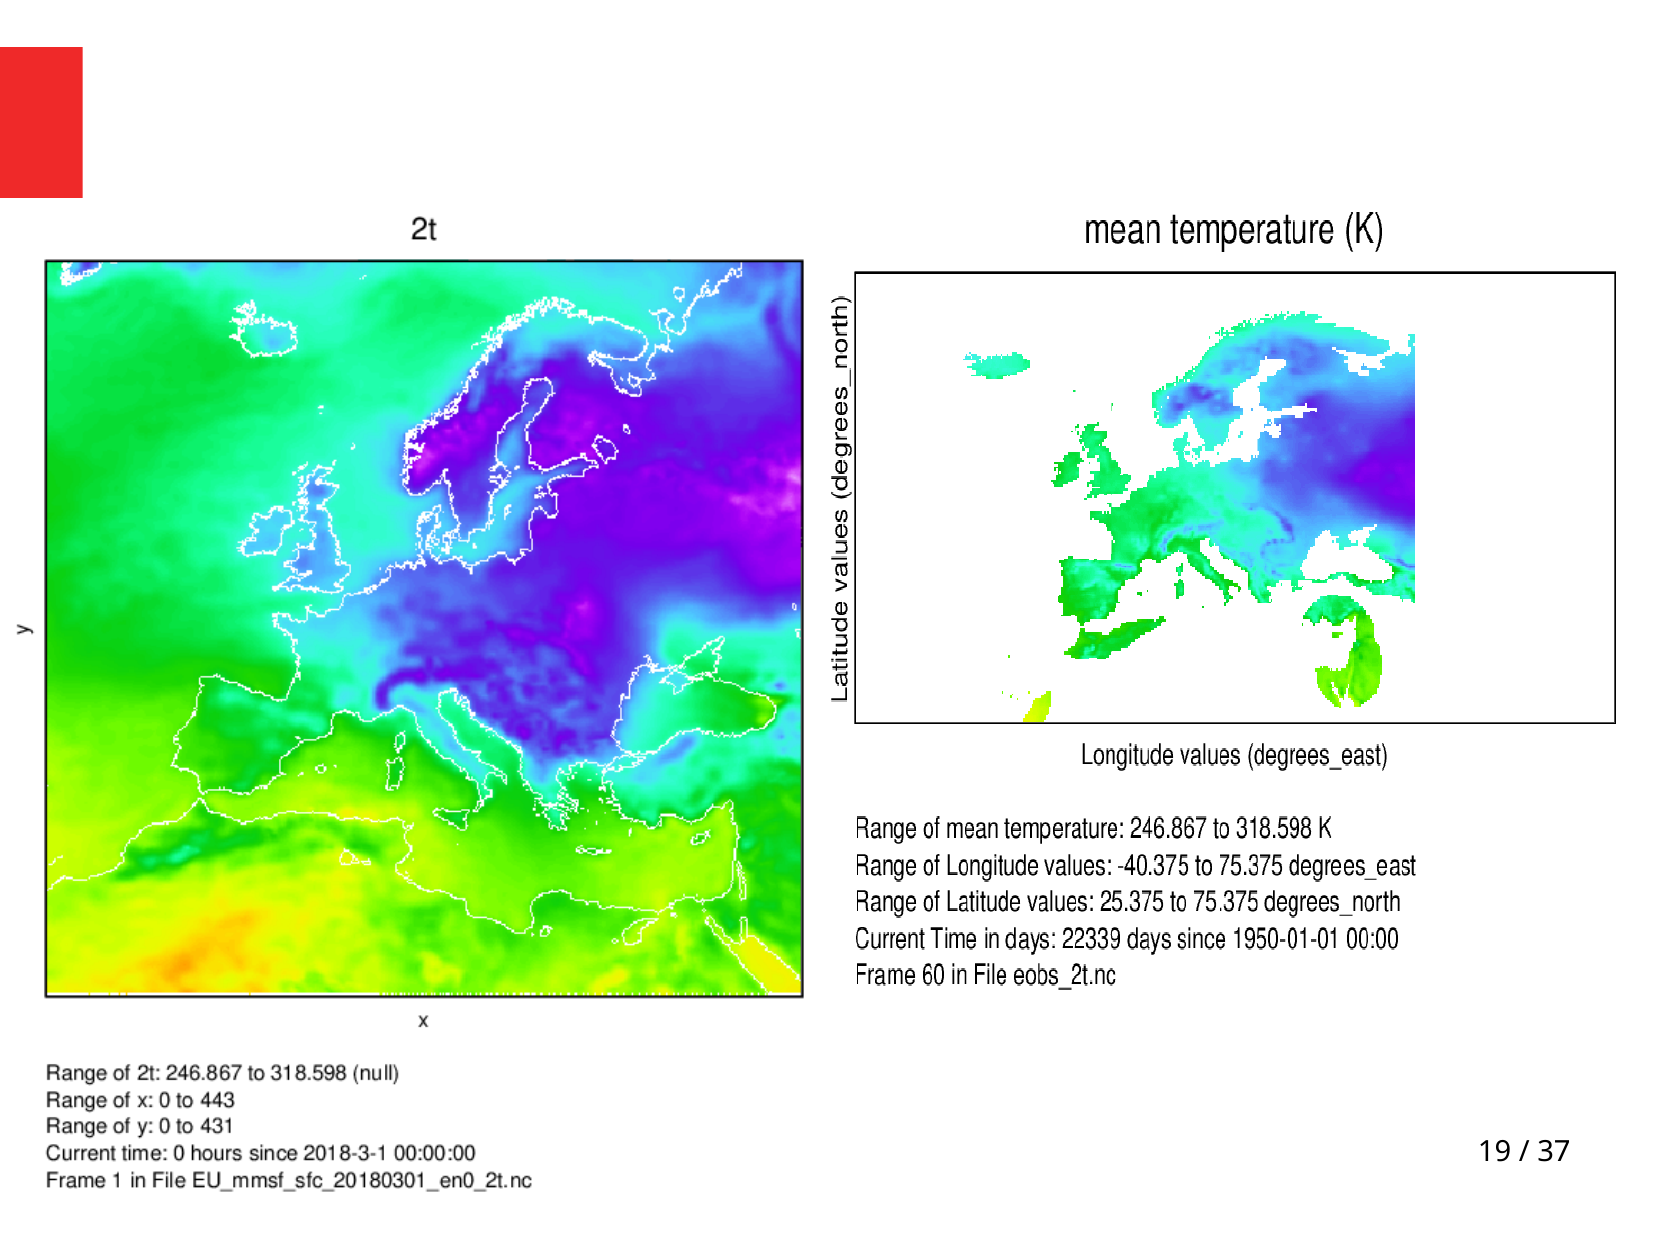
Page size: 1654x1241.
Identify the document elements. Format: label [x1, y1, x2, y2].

picture [821, 198, 1621, 994]
picture [0, 198, 811, 1199]
